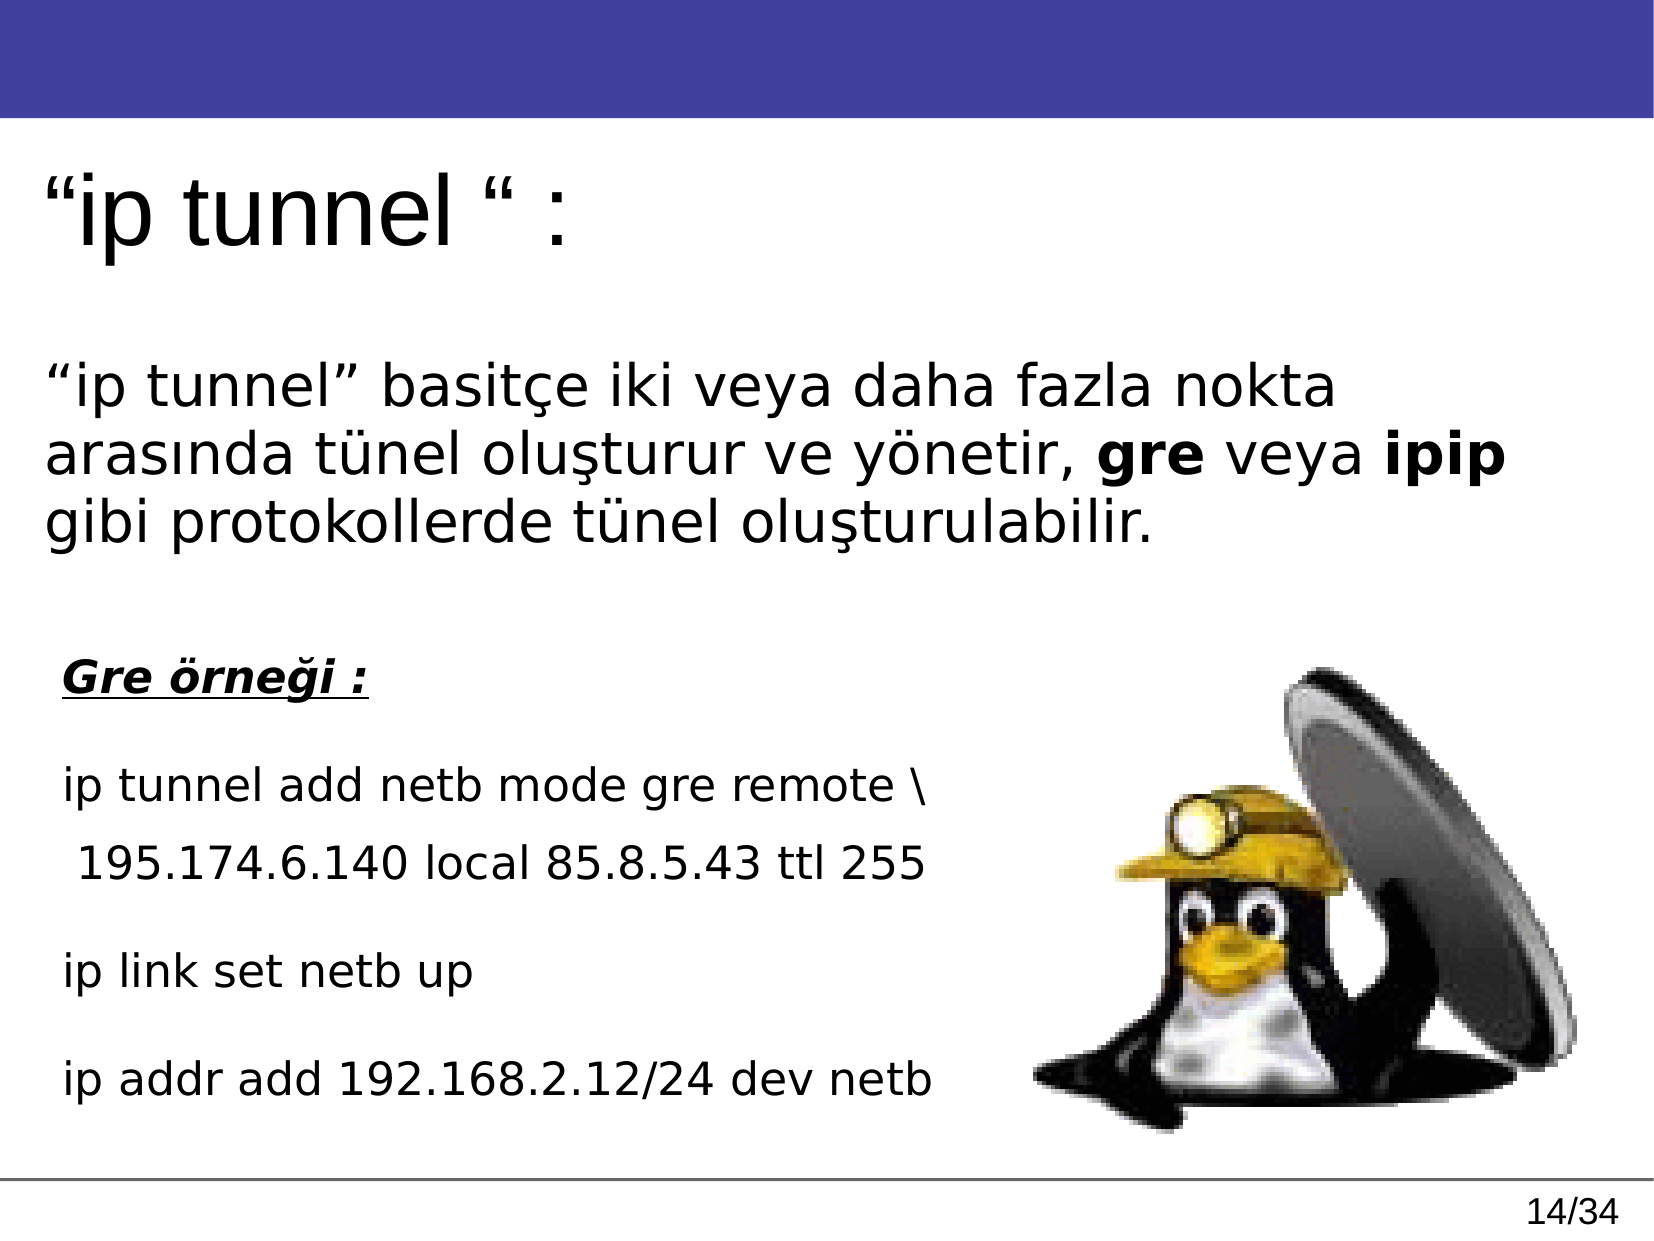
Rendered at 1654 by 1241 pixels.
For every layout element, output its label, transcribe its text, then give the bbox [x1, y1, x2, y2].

text_box Gre örneği : ip tunnel add netb mode gre remote \ 195.174.6.140 local 85.8.5.43 ttl 255 ip link set netb up ip addr add 192.168.2.12/24 dev netb [47, 643, 1317, 1114]
text_box “ip tunnel” basitçe iki veya daha fazla nokta arasında tünel oluşturur ve yönetir, gre veya ipip gibi protokollerde tünel oluşturulabilir. [29, 345, 1595, 564]
picture [1033, 667, 1577, 1134]
text_box “ip tunnel “ : [29, 147, 1625, 275]
text_box <number>/34 [1511, 1183, 1654, 1241]
